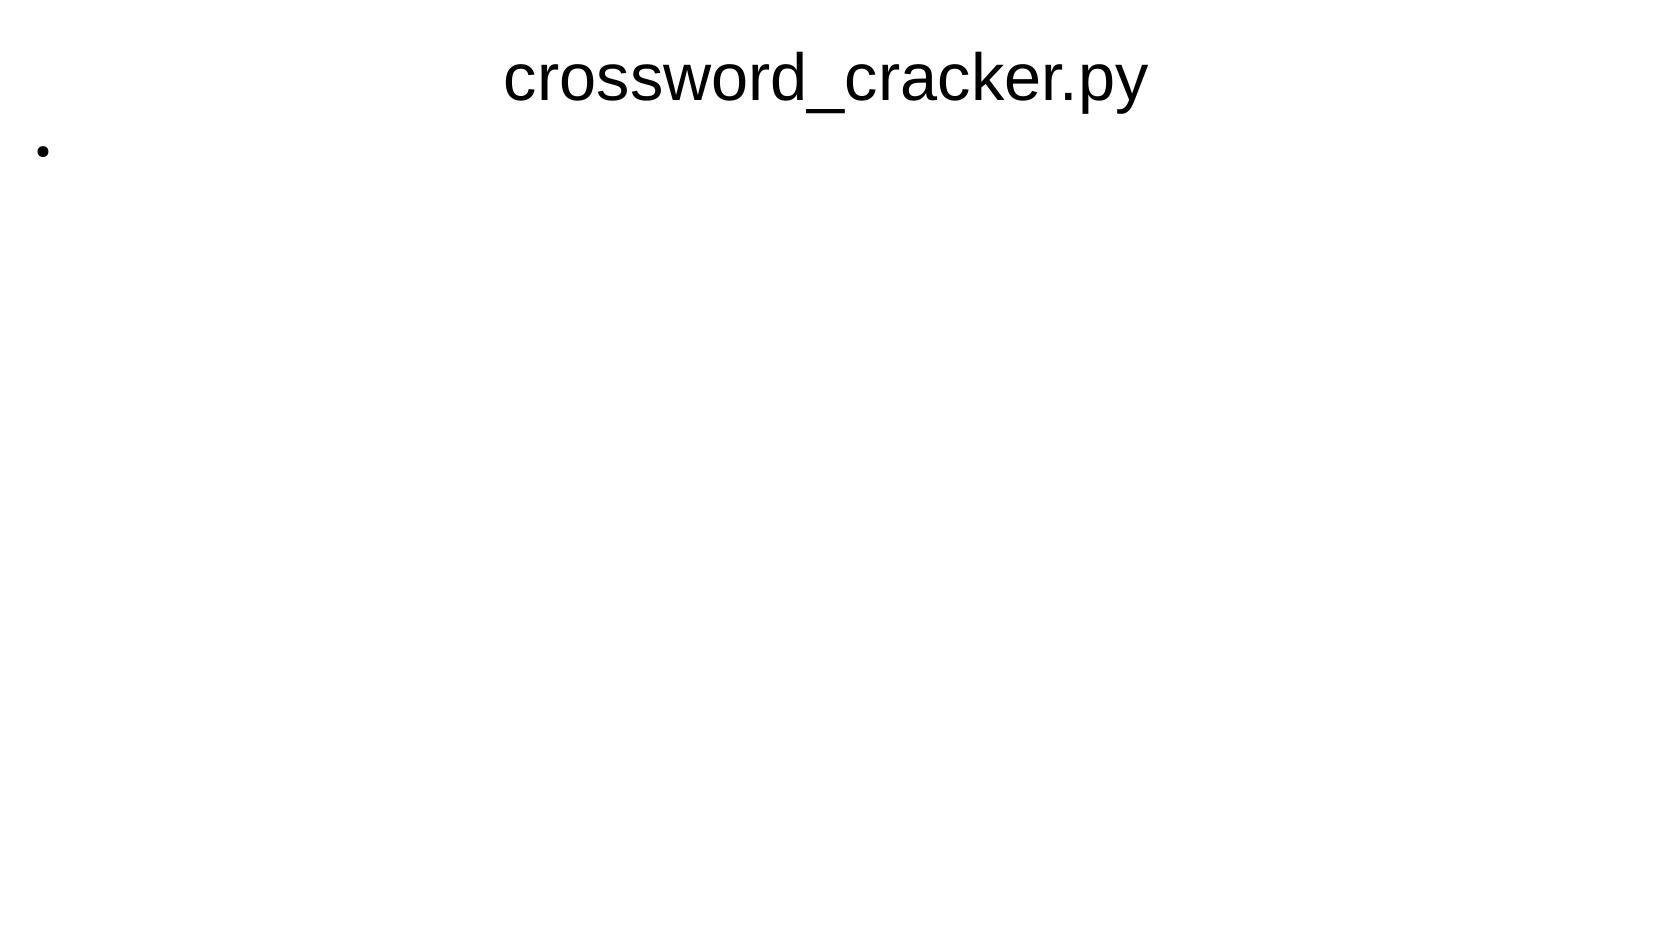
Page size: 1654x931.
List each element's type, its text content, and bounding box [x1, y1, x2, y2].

title crossword_cracker.py [82, 37, 1571, 119]
text_box [35, 129, 1524, 863]
